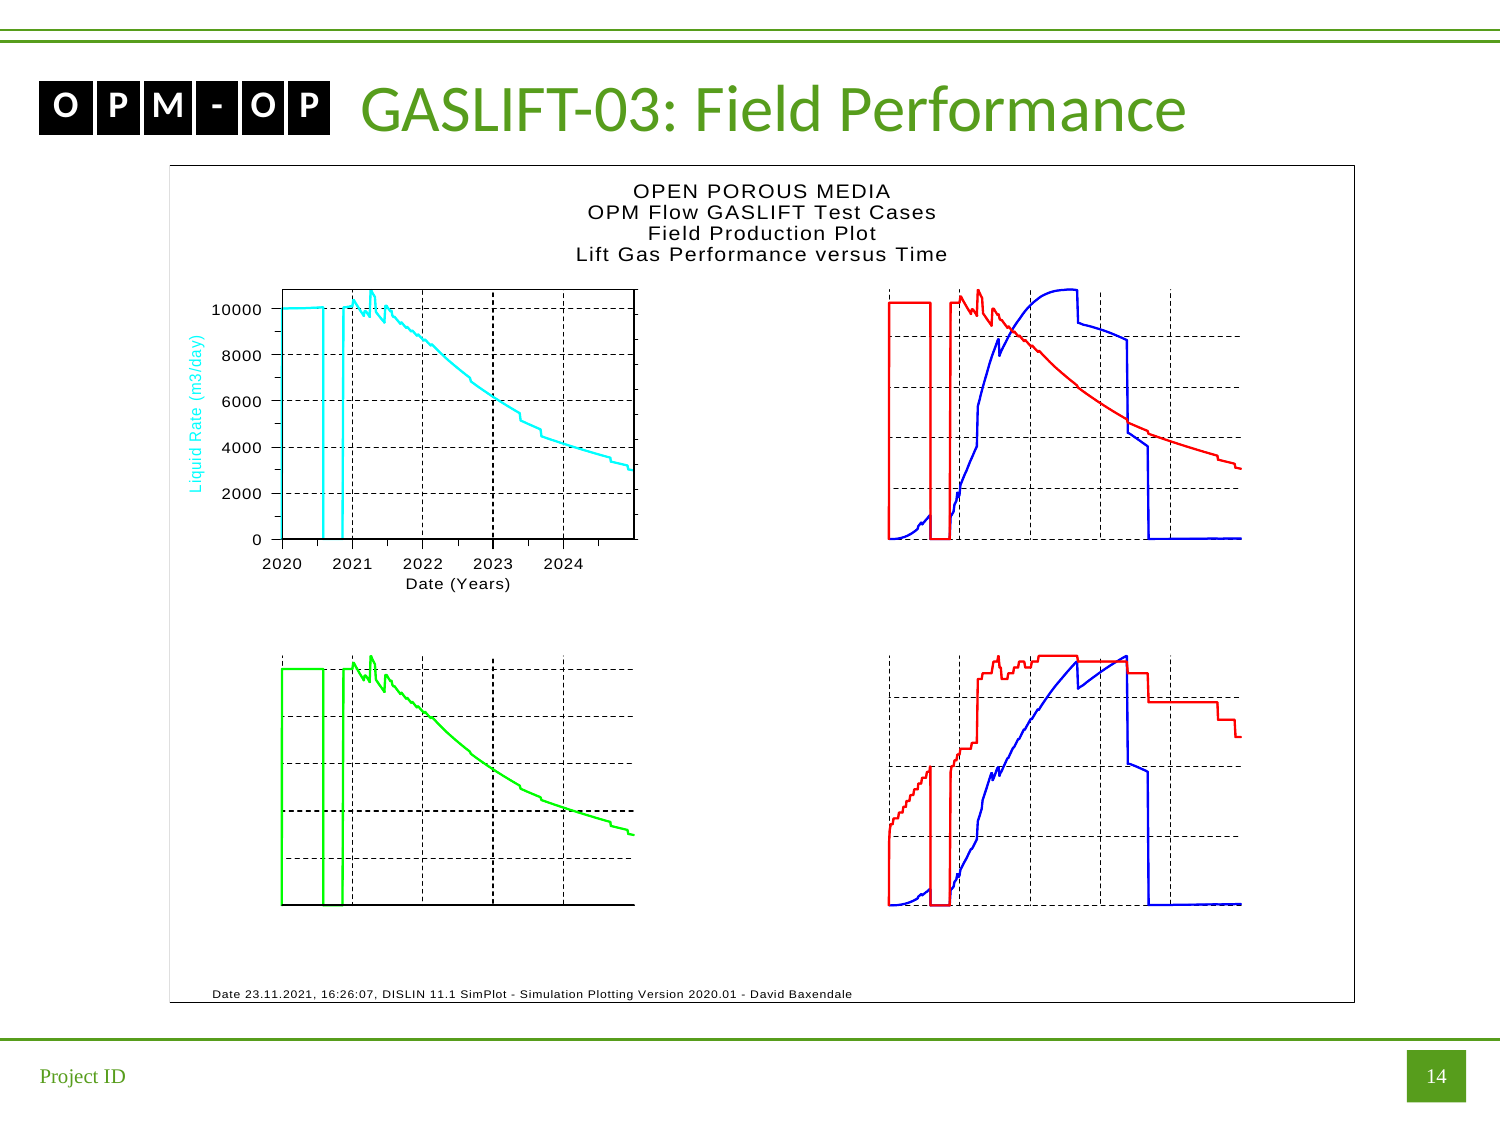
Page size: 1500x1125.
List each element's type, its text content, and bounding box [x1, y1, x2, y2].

title GASLIFT-03: Field Performance [360, 77, 1425, 153]
picture [169, 165, 1356, 1004]
